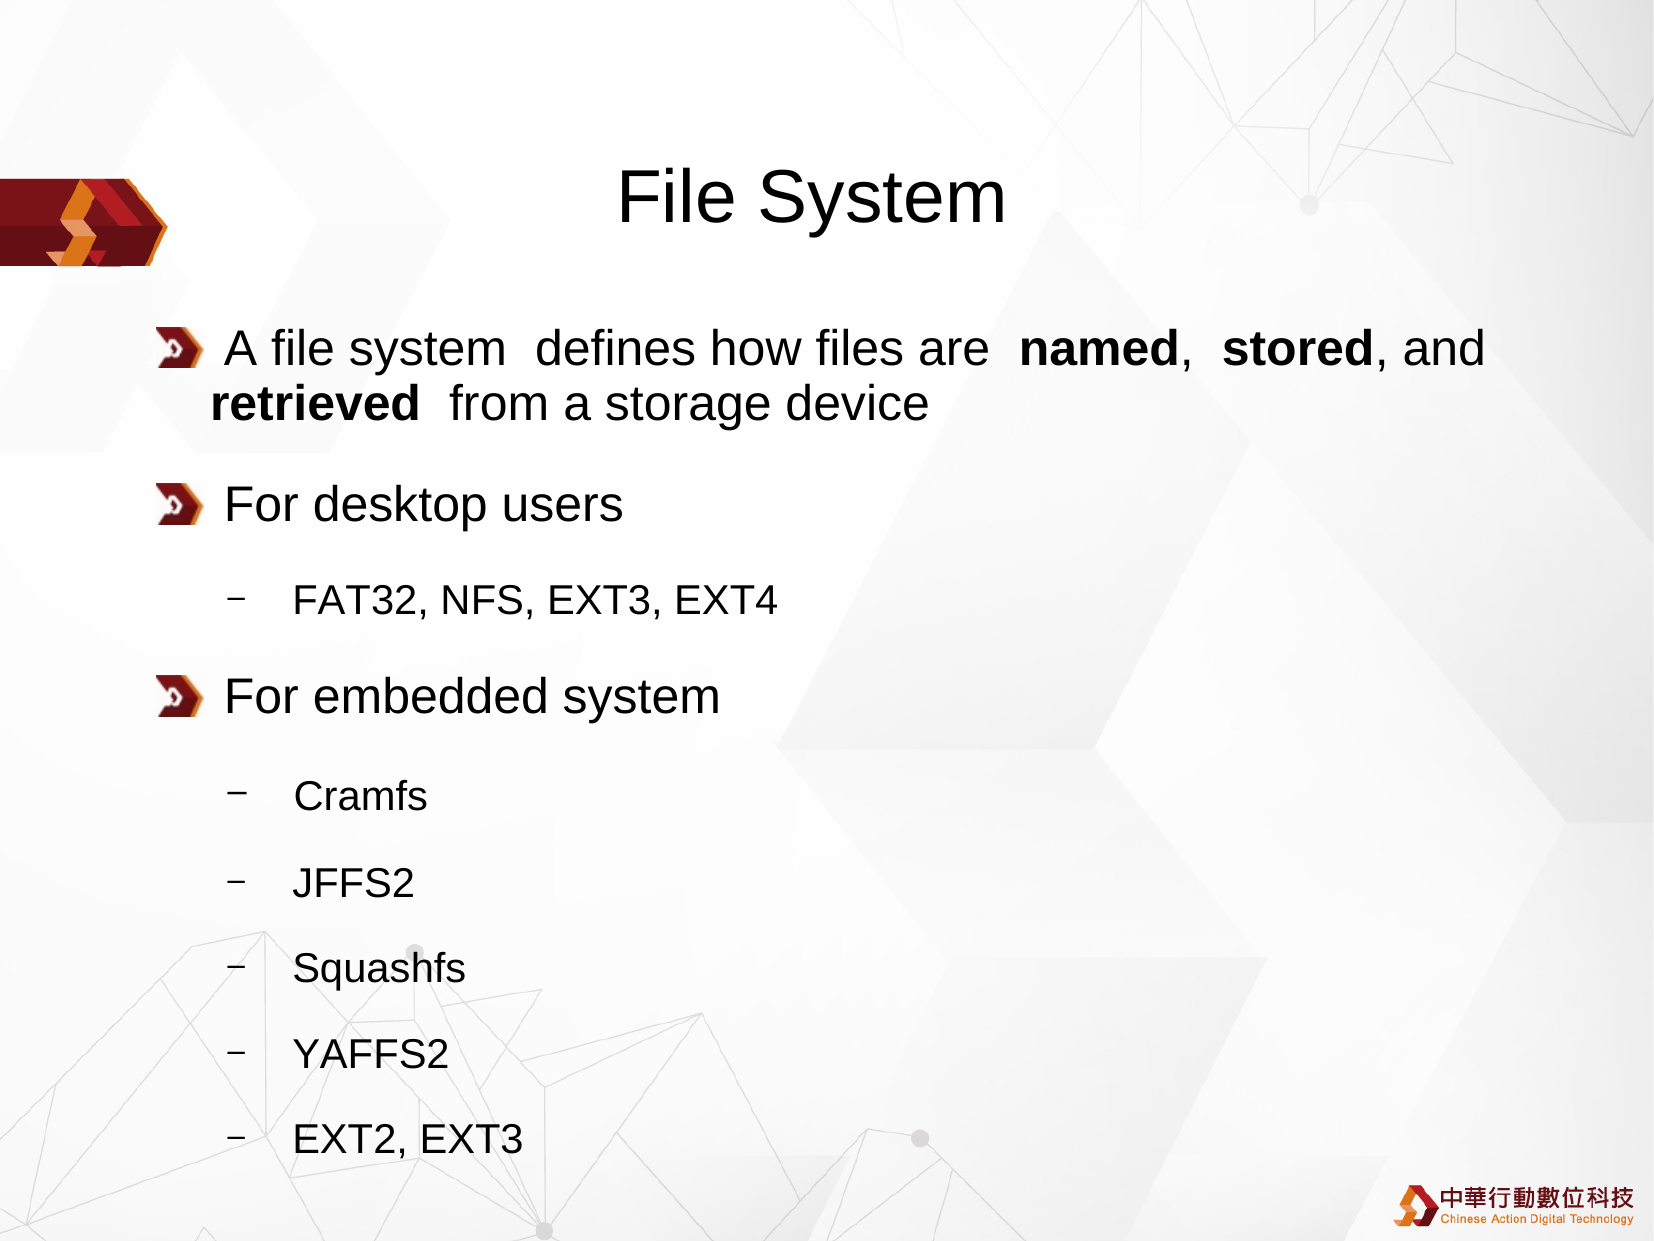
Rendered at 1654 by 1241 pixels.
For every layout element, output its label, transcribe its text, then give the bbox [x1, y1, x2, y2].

list A file system defines how files are named, stored, and retrieved from a storage device For desktop users FAT32, NFS, EXT3, EXT4 For embedded system Cramfs JFFS2 Squashfs YAFFS2 EXT2, EXT3 [118, 319, 1571, 1163]
picture [0, 0, 1654, 1241]
title File System [118, 112, 1506, 281]
